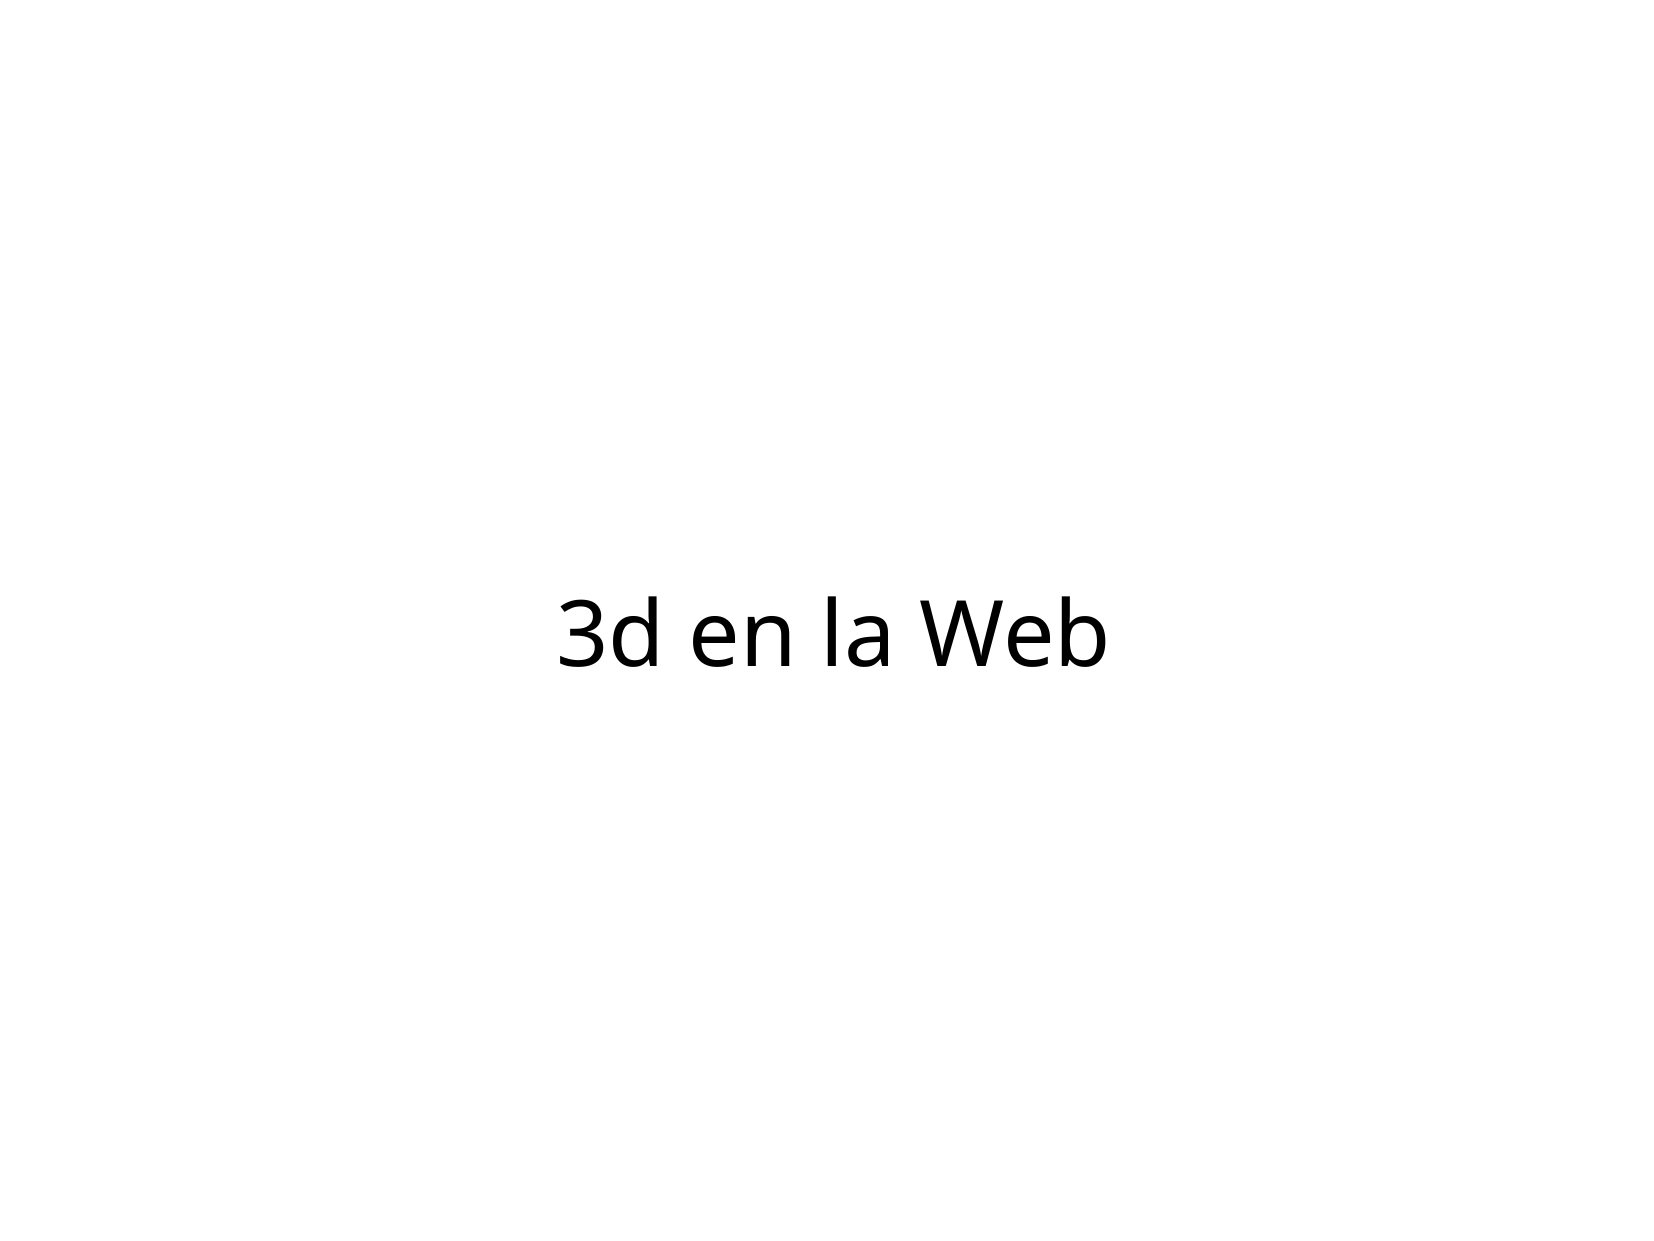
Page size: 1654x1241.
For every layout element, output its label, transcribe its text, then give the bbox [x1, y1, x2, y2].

title 3d en la Web [90, 527, 1579, 736]
